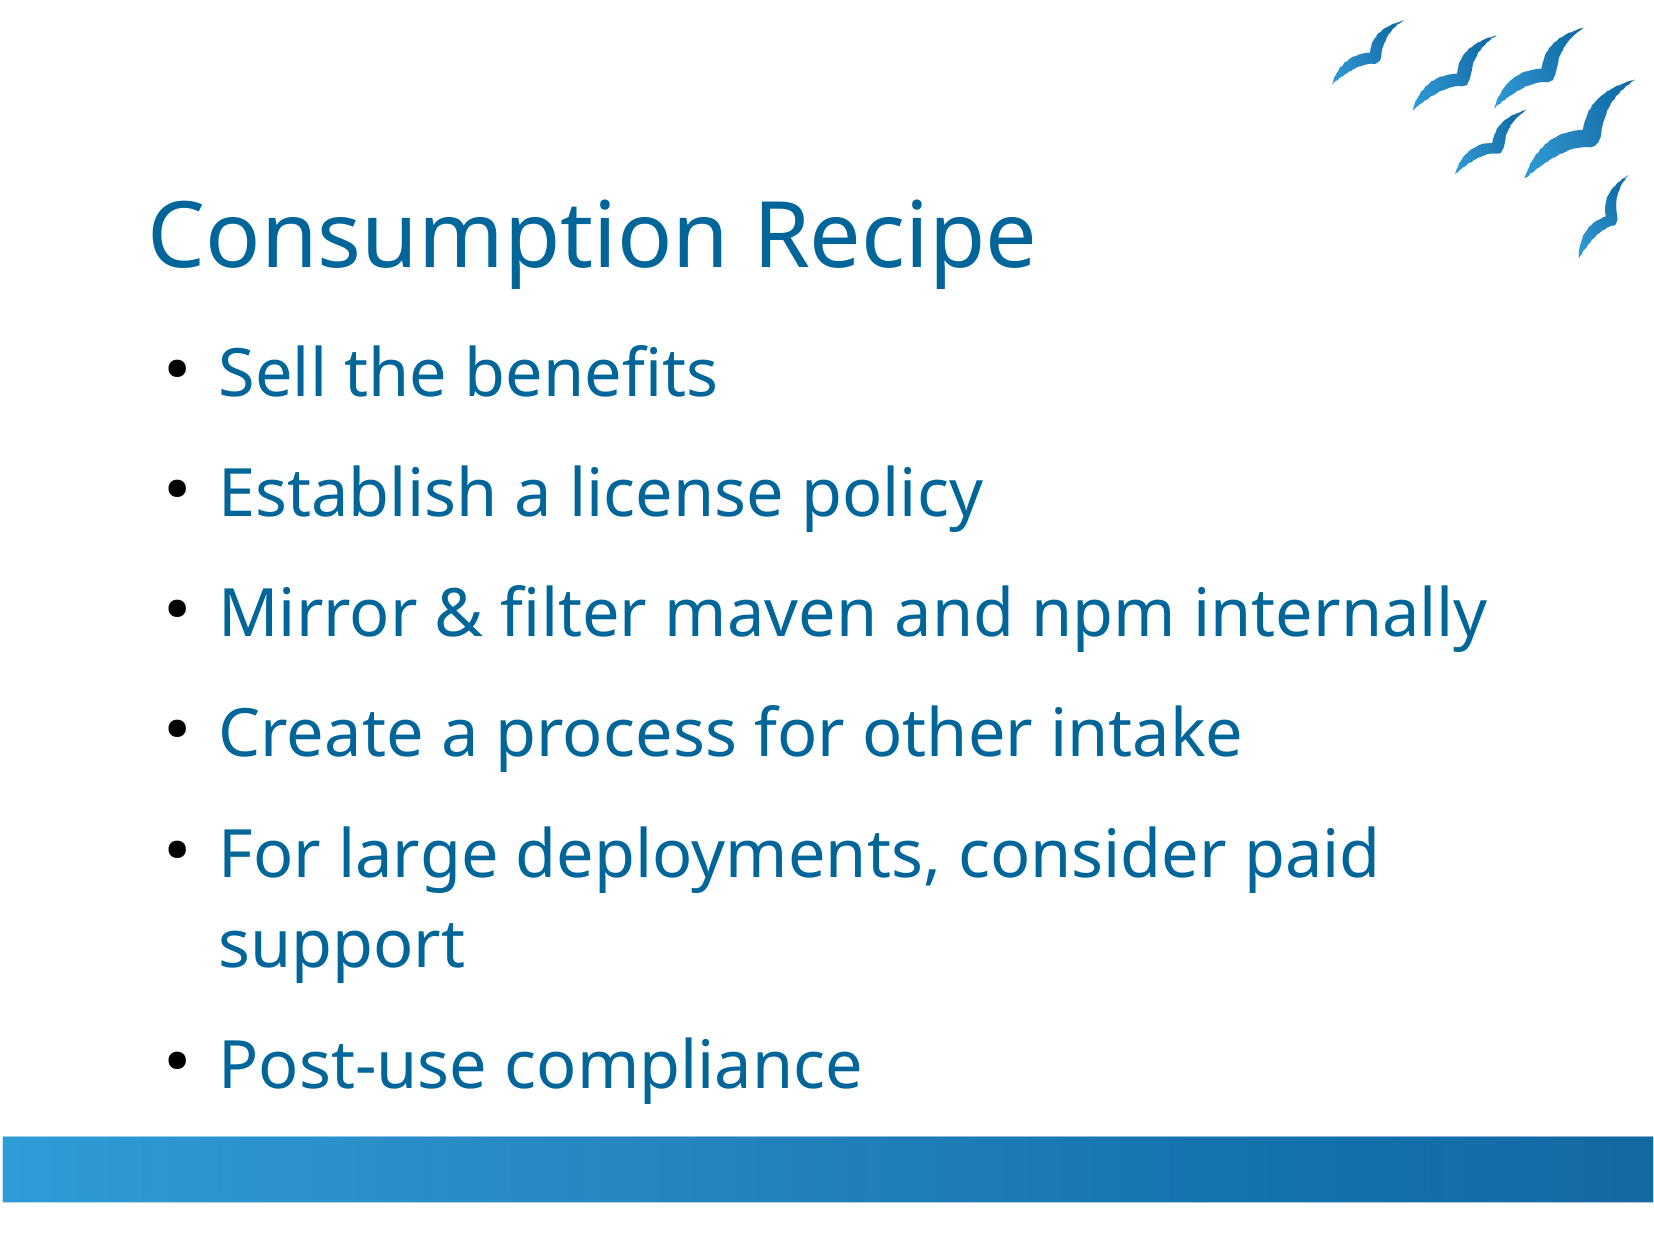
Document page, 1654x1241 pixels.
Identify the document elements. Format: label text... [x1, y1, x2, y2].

list Sell the benefits Establish a license policy Mirror & filter maven and npm internally Create a process for other intake For large deployments, consider paid support Post-use compliance [147, 324, 1506, 1095]
title Consumption Recipe [147, 177, 1506, 287]
picture [0, 0, 1654, 1241]
